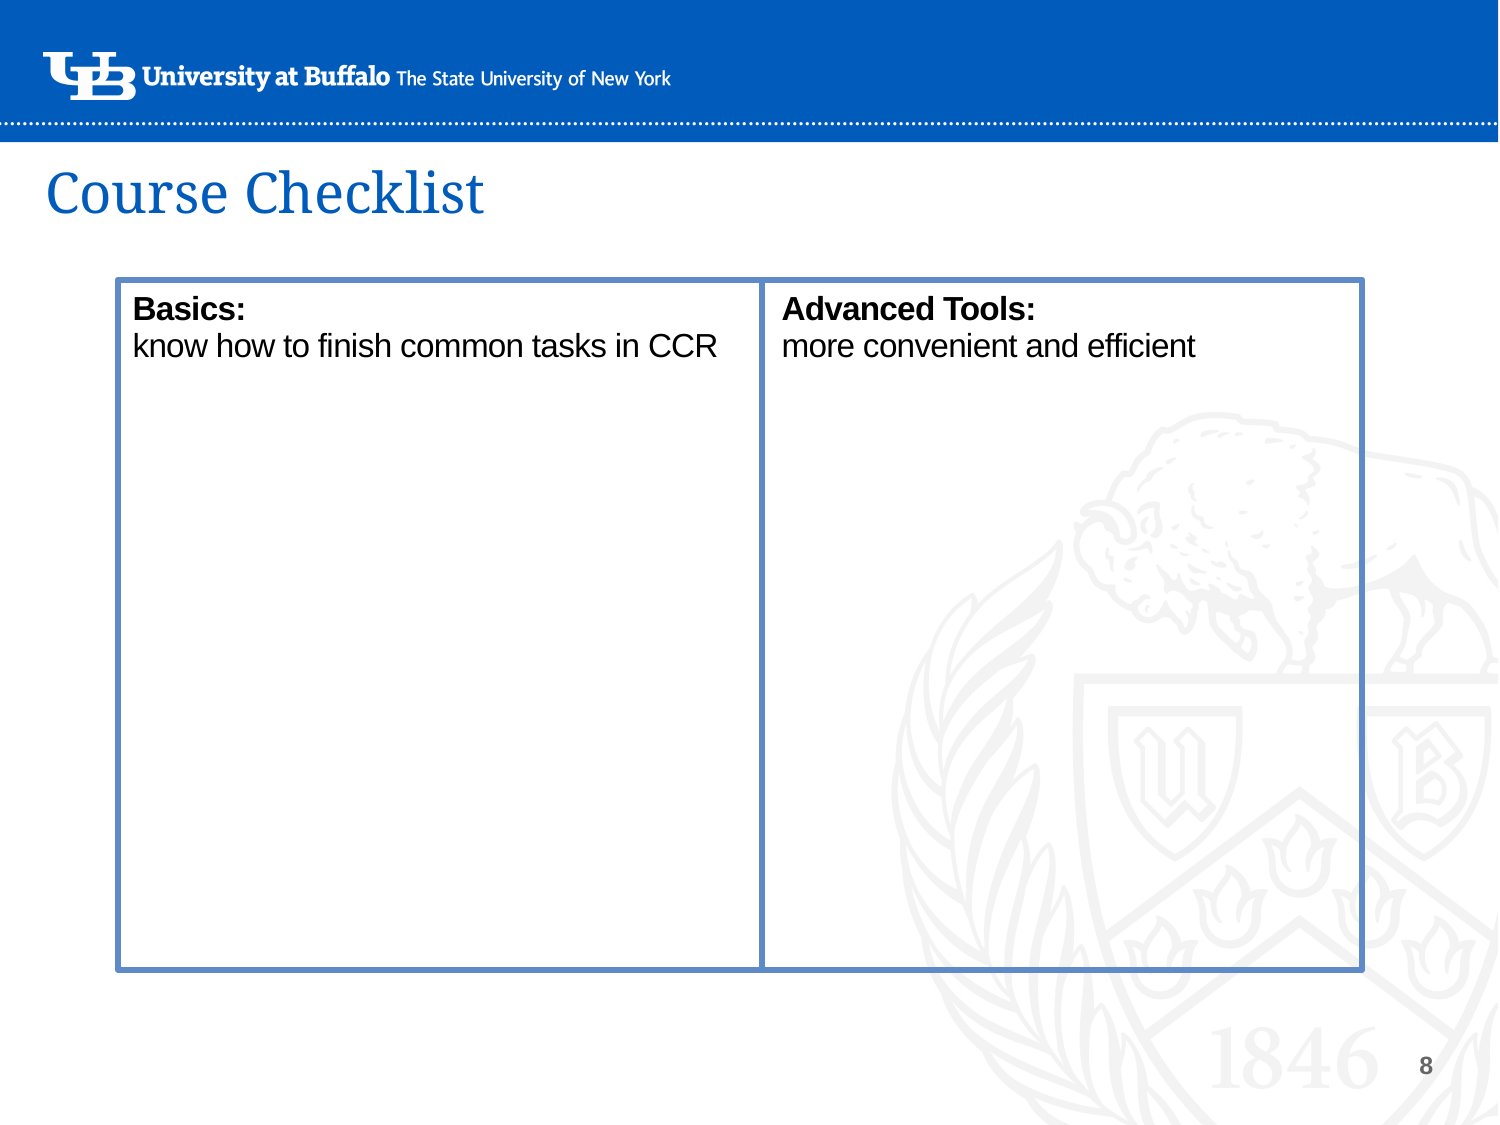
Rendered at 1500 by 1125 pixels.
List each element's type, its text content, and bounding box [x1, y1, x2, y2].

text_box Basics: know how to finish common tasks in CCR [117, 282, 760, 376]
text_box Advanced Tools: more convenient and efficient [766, 282, 1363, 376]
title Course Checklist [30, 153, 1387, 232]
text_box [117, 279, 1363, 970]
picture [0, 0, 1499, 1125]
